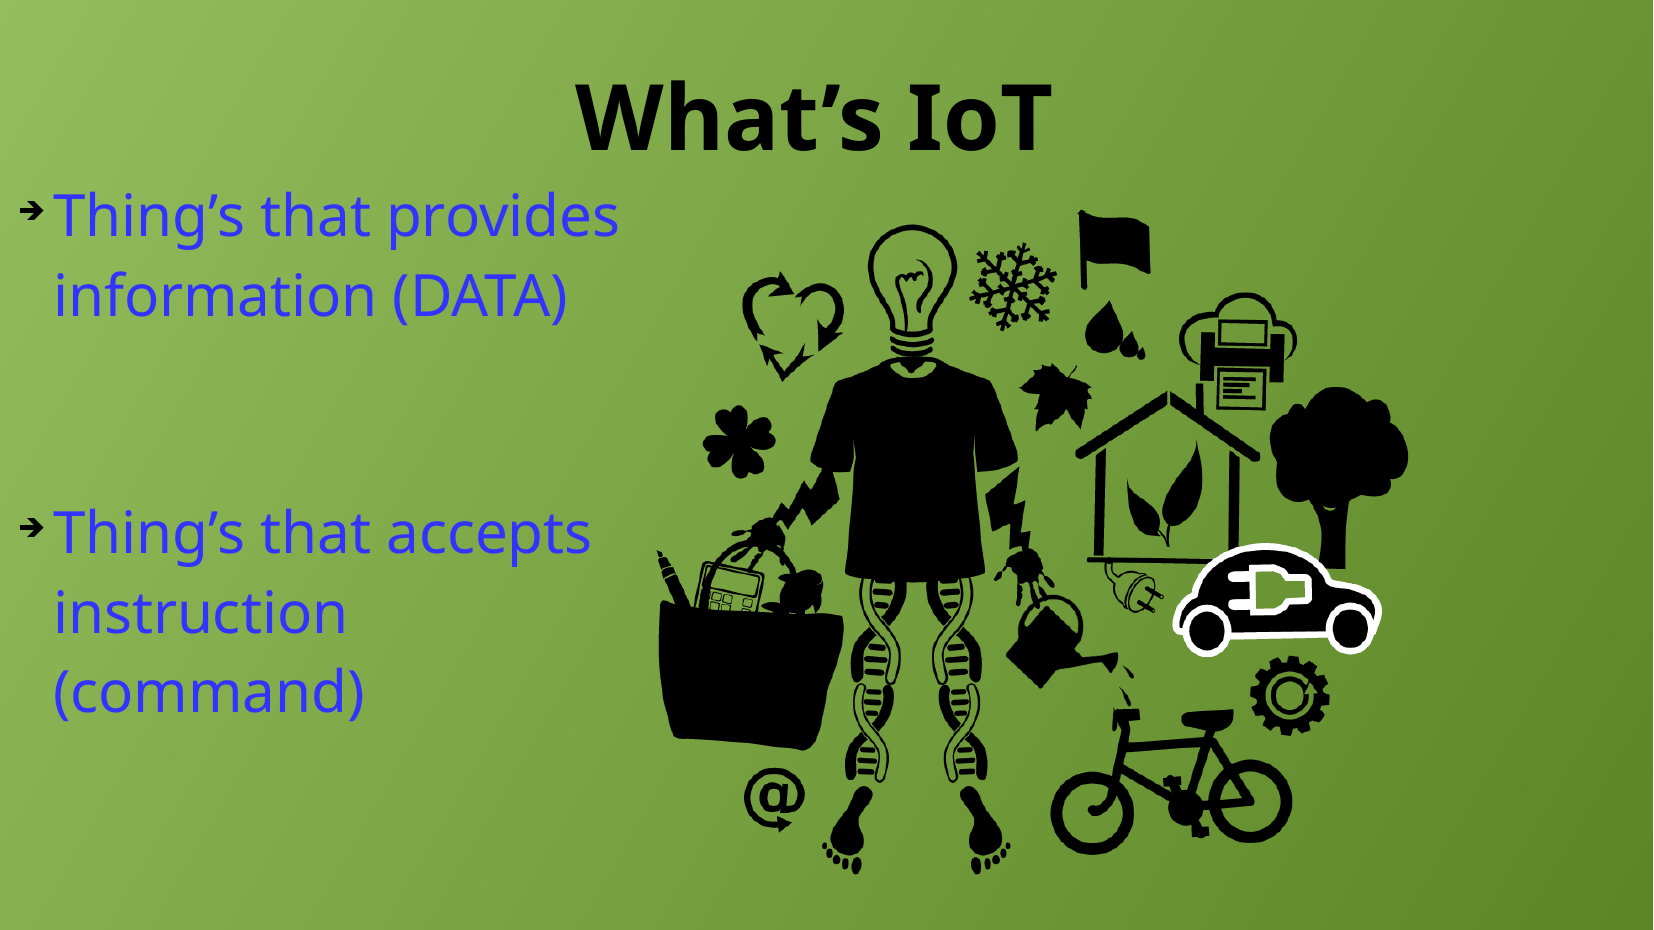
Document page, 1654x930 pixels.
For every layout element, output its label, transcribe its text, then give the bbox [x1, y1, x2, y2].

title What’s IoT [82, 36, 1571, 193]
picture [610, 134, 1451, 930]
text_box Thing’s that provides information (DATA) Thing’s that accepts instruction (command) [3, 167, 664, 724]
